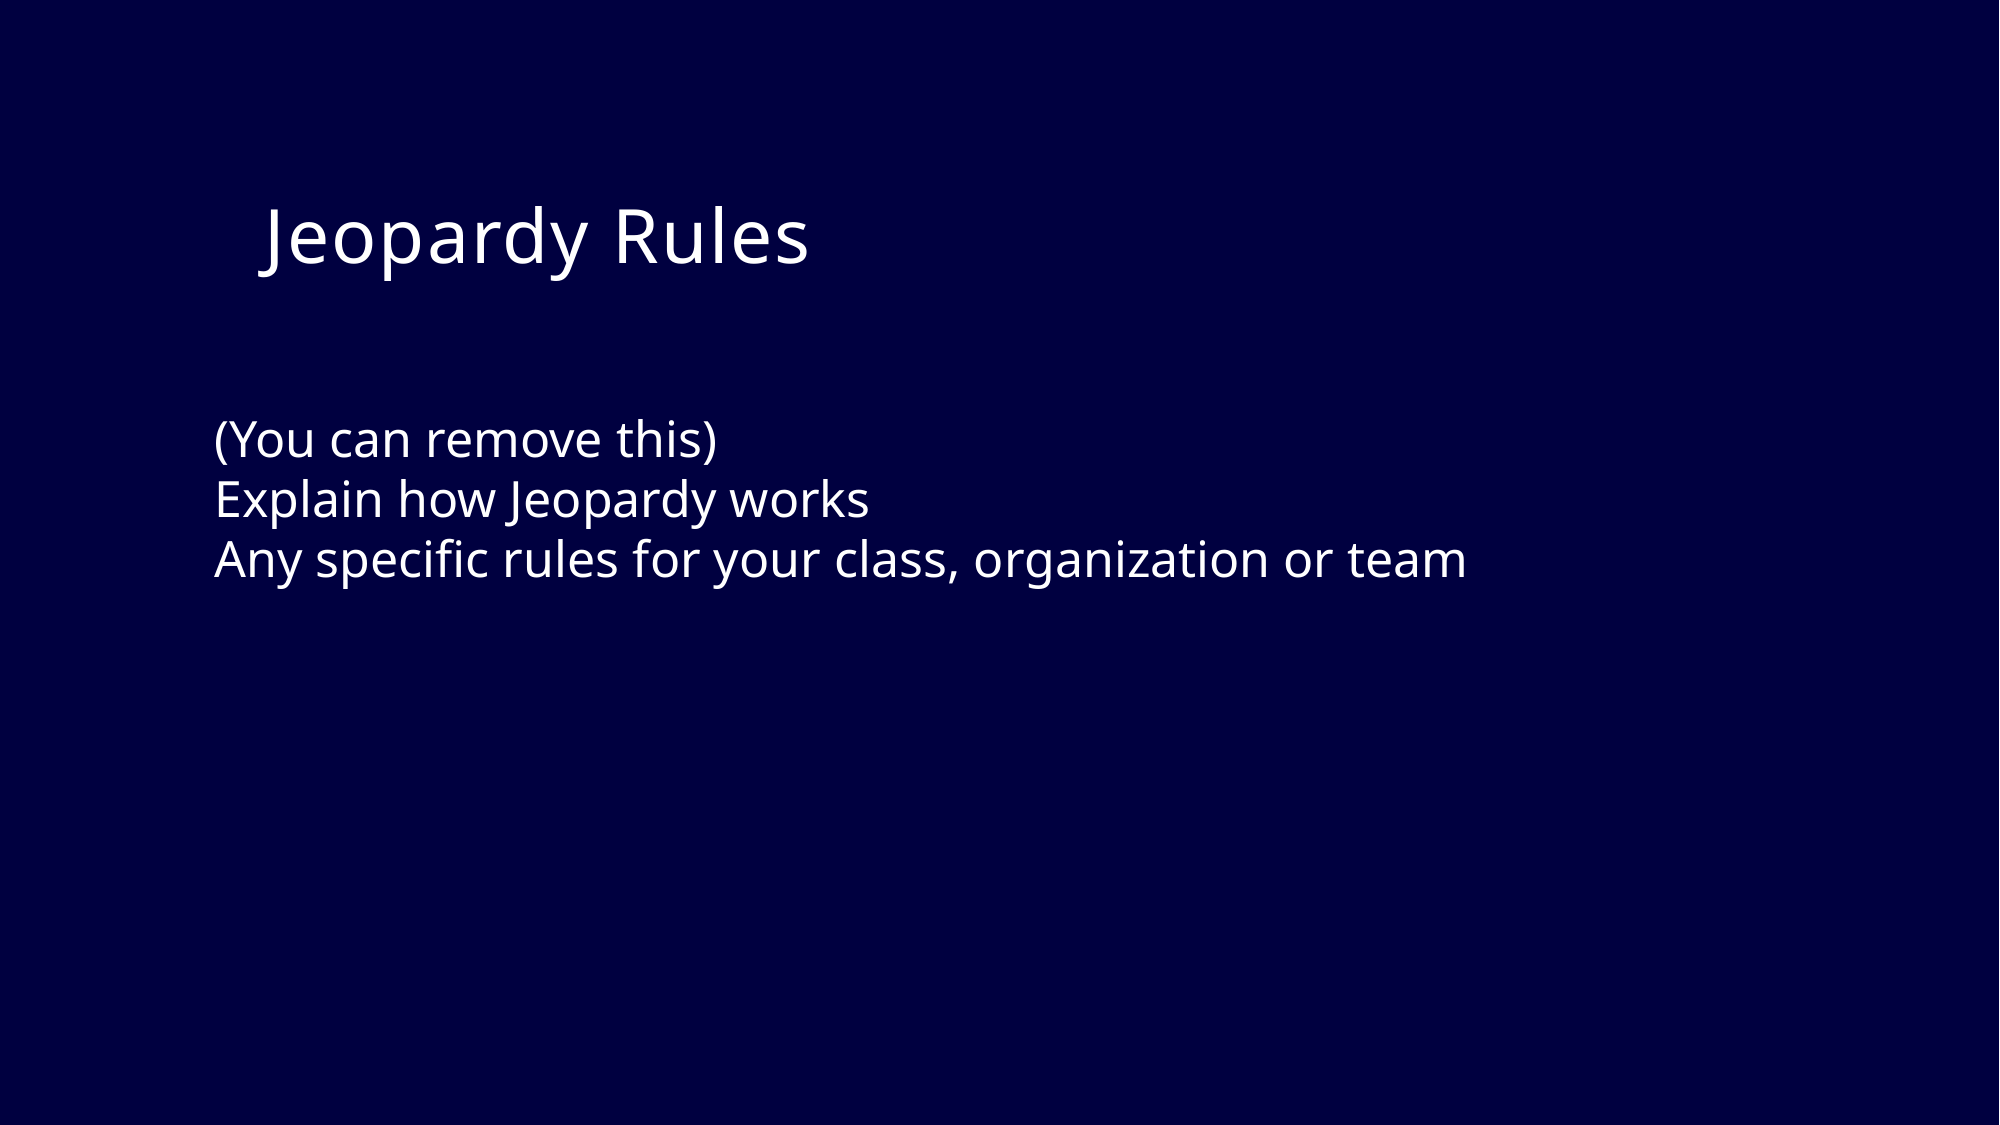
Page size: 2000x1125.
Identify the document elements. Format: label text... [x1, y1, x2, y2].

title Jeopardy Rules [249, 62, 1750, 288]
text_box (You can remove this) Explain how Jeopardy works Any specific rules for your class, organization or team [199, 399, 1650, 595]
